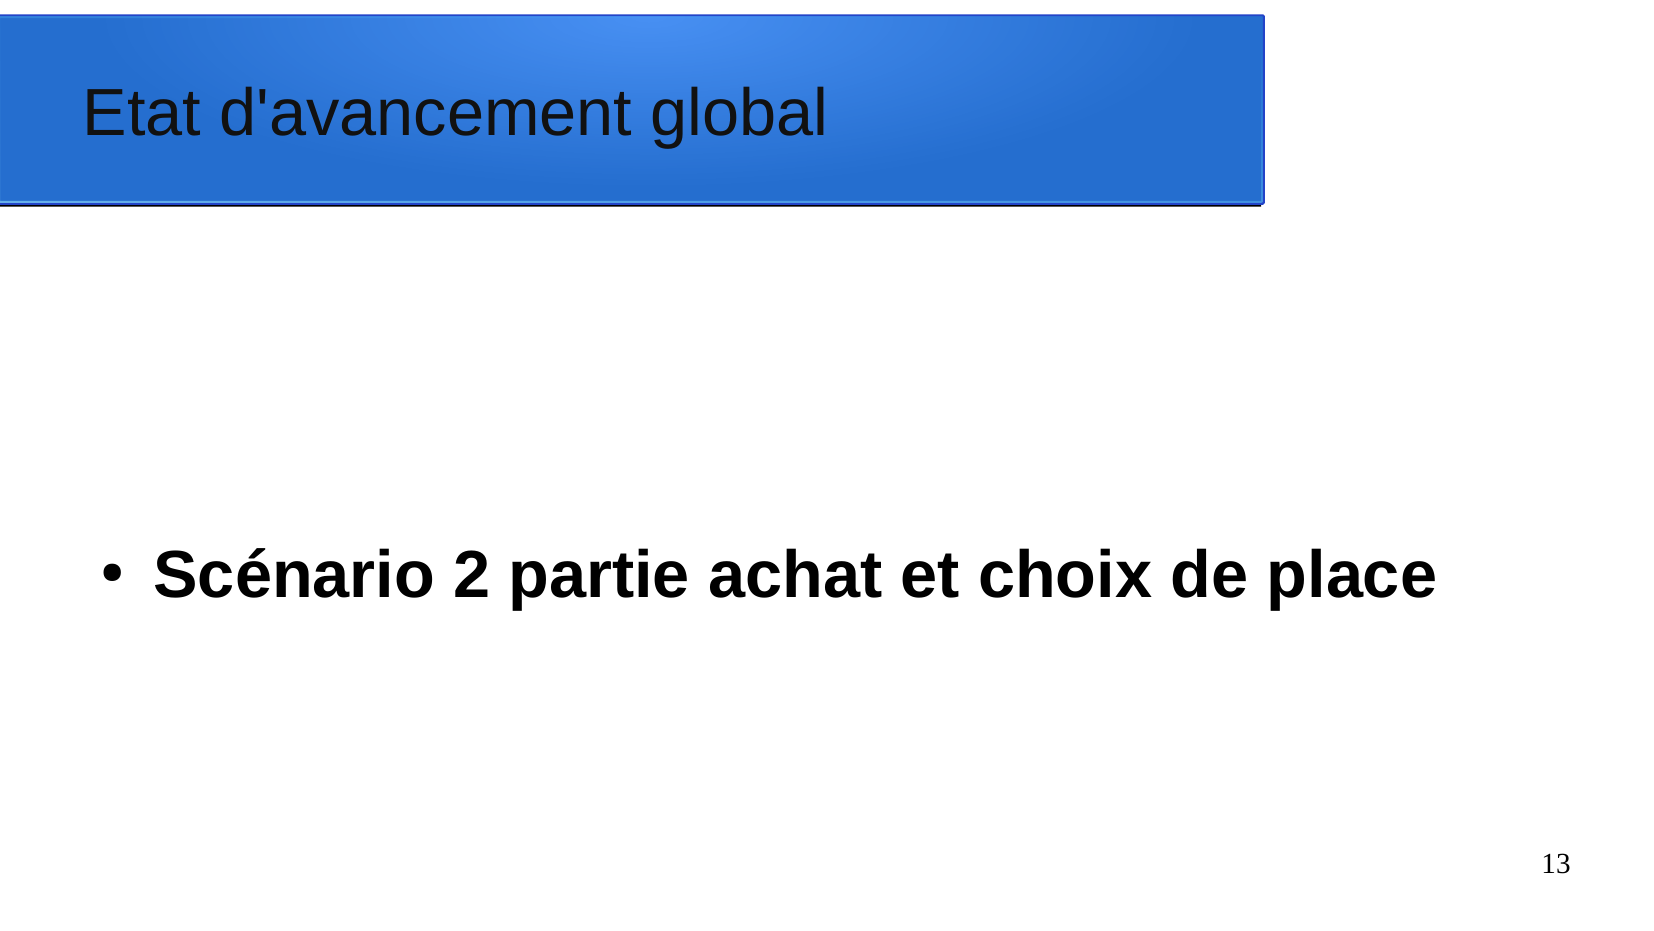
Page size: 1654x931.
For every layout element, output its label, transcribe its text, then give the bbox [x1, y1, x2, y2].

title Etat d'avancement global [82, 35, 1235, 189]
list Scénario 2 partie achat et choix de place [82, 224, 1571, 764]
